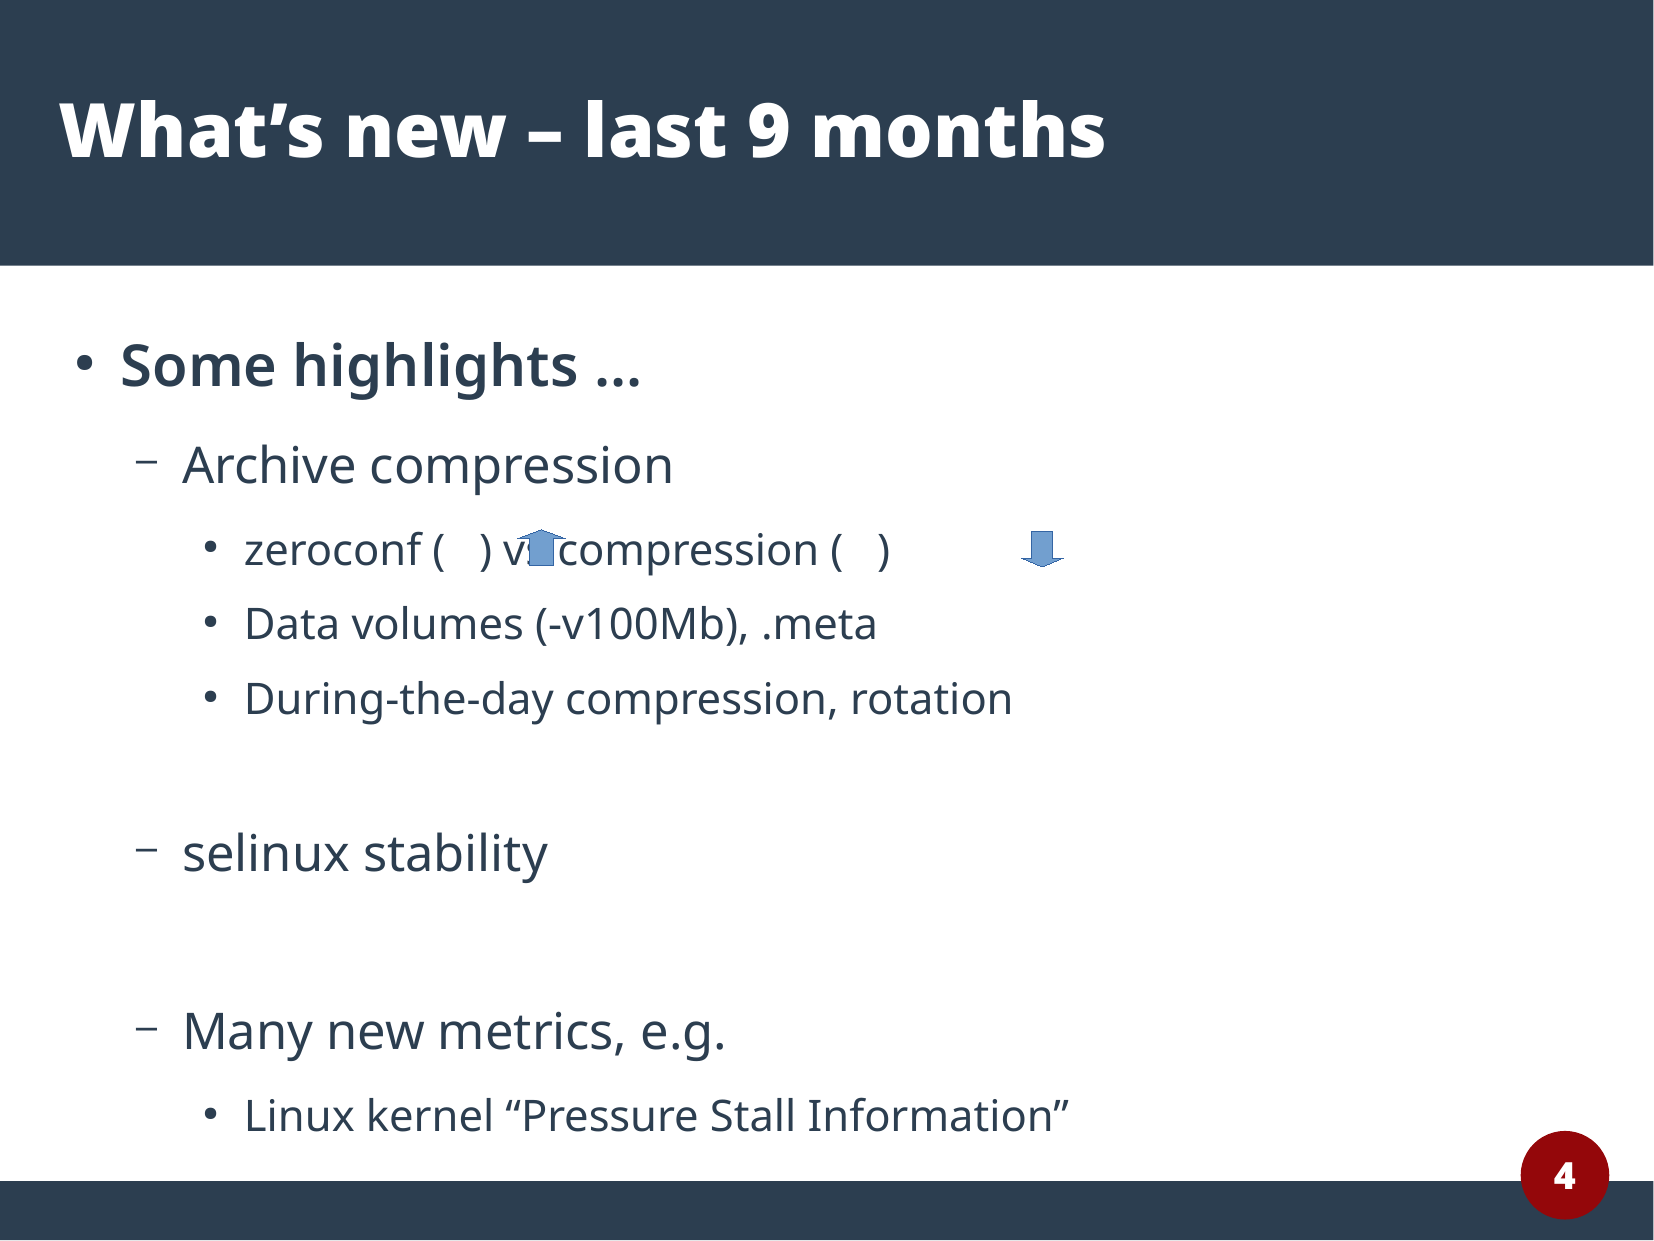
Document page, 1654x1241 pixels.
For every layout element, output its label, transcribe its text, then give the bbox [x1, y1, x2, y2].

list Some highlights ... Archive compression zeroconf ( ) vs compression ( ) Data volumes (-v100Mb), .meta During-the-day compression, rotation selinux stability Many new metrics, e.g. Linux kernel “Pressure Stall Information” [59, 324, 1595, 1152]
text_box [1021, 531, 1064, 567]
text_box [517, 529, 566, 566]
title What’s new – last 9 months [59, 49, 1595, 207]
